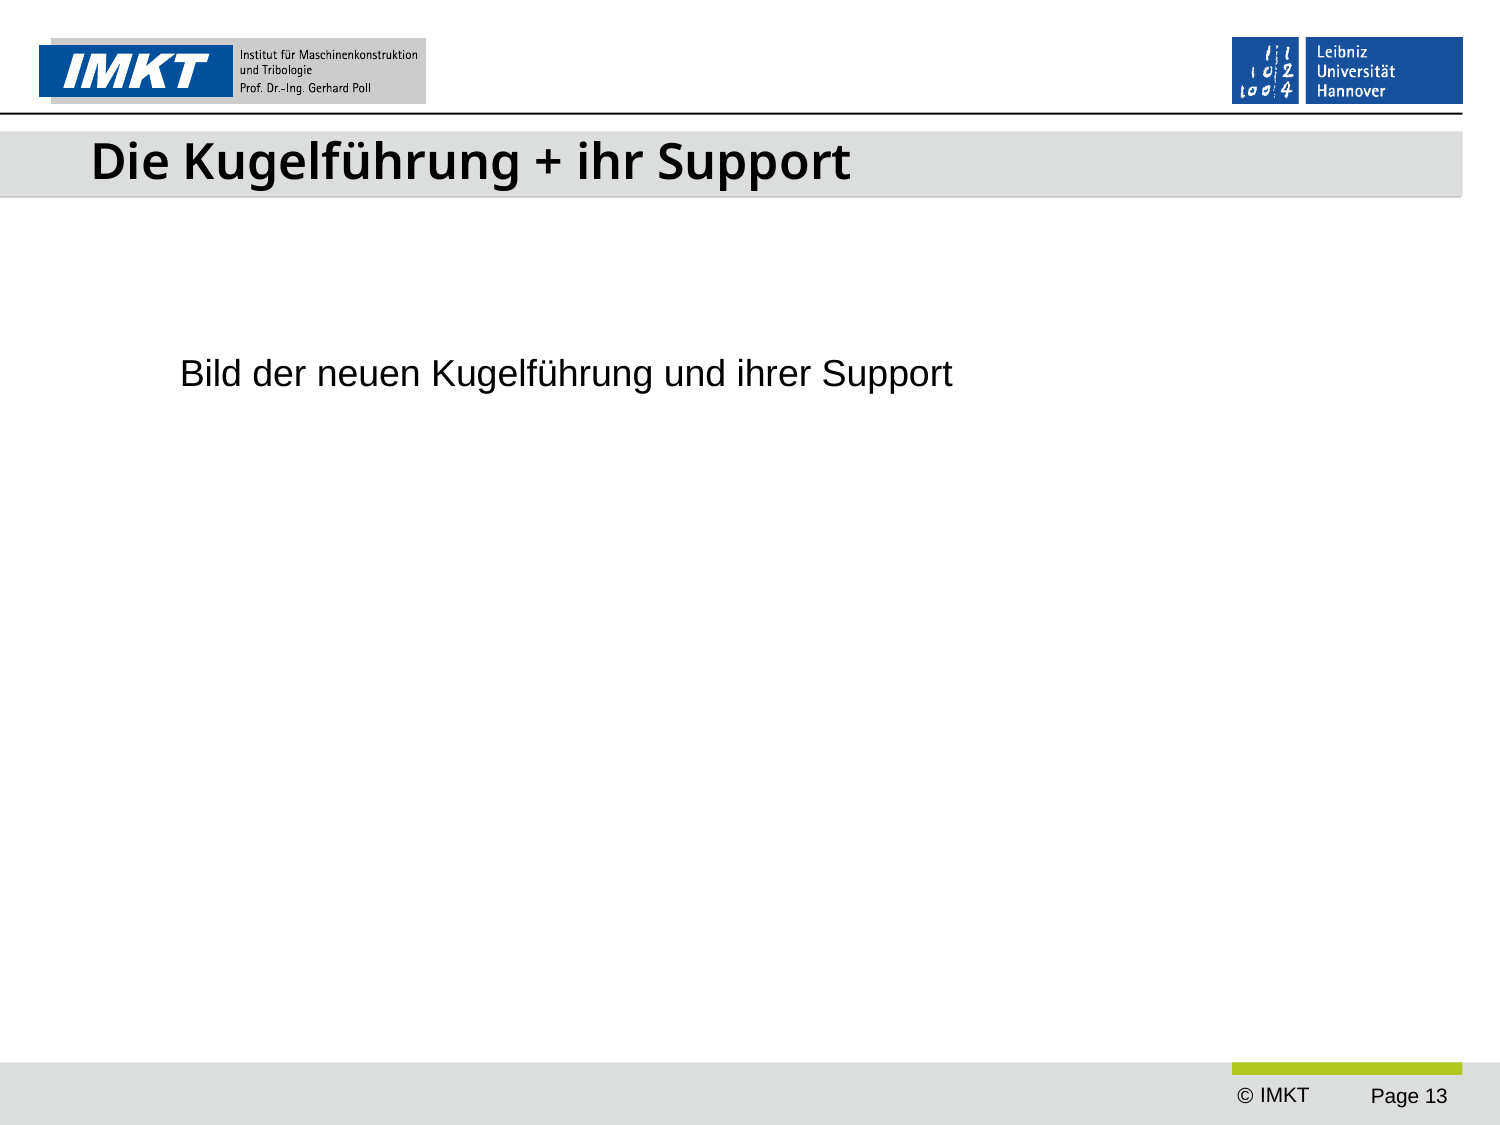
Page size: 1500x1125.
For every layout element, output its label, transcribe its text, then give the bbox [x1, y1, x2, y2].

text_box Bild der neuen Kugelführung und ihrer Support [165, 345, 968, 402]
title Die Kugelführung + ihr Support [75, 122, 1425, 180]
picture [1232, 37, 1463, 104]
